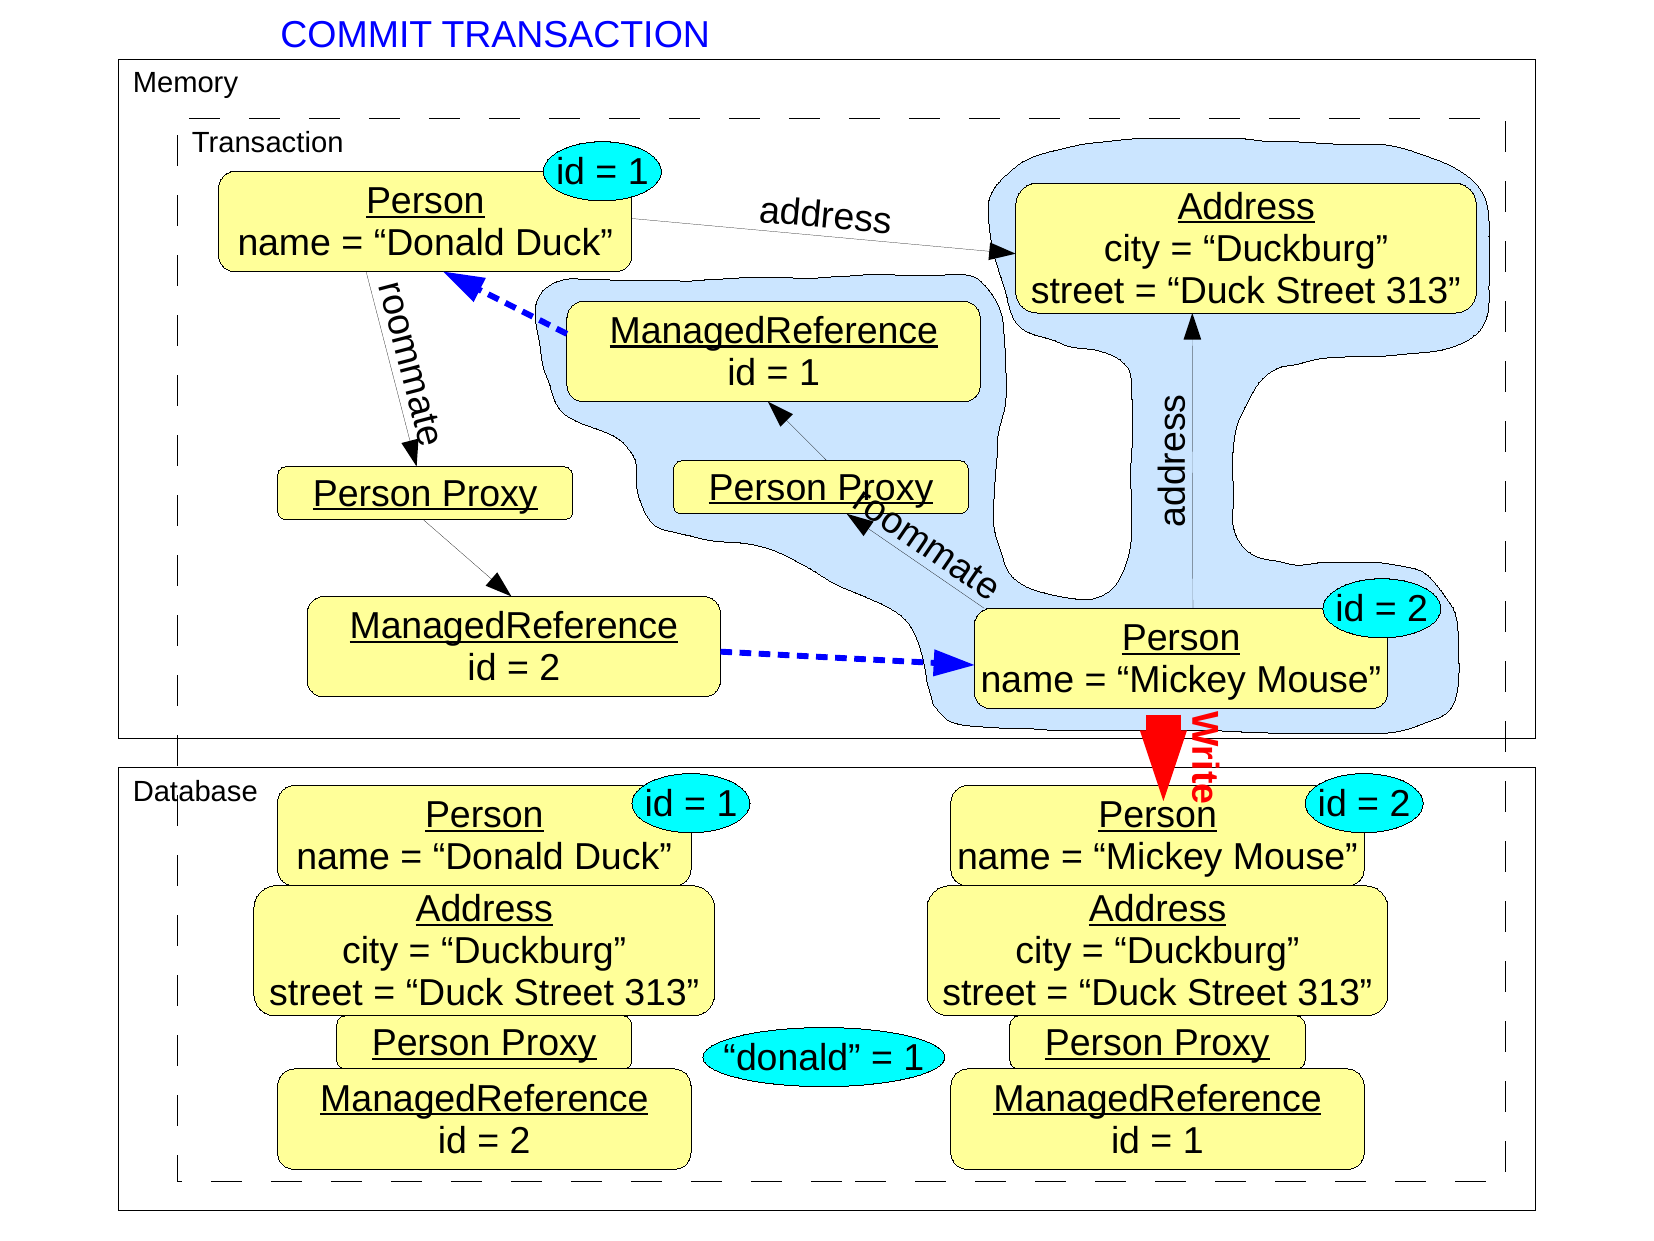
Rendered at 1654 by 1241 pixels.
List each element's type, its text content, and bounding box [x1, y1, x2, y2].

text_box Address city = “Duckburg” street = “Duck Street 313” [253, 885, 715, 1016]
text_box Memory [118, 59, 1536, 739]
text_box ManagedReference id = 1 [950, 1068, 1365, 1170]
text_box Transaction [177, 118, 1506, 1182]
text_box id = 2 [1305, 773, 1424, 833]
text_box Person Proxy [336, 1015, 632, 1069]
text_box Person Proxy [1009, 1015, 1306, 1069]
text_box Person Proxy [673, 460, 969, 514]
text_box id = 1 [543, 141, 662, 201]
text_box ManagedReference id = 2 [277, 1068, 692, 1170]
text_box Address city = “Duckburg” street = “Duck Street 313” [1015, 183, 1477, 314]
text_box Person name = “Donald Duck” [277, 785, 692, 885]
text_box Person name = “Donald Duck” [218, 171, 632, 272]
text_box id = 1 [631, 773, 751, 833]
text_box ManagedReference id = 1 [566, 301, 981, 402]
text_box id = 2 [1322, 578, 1441, 638]
text_box Person name = “Mickey Mouse” [950, 785, 1365, 885]
text_box “donald” = 1 [702, 1027, 945, 1087]
text_box Address city = “Duckburg” street = “Duck Street 313” [927, 885, 1388, 1016]
text_box COMMIT TRANSACTION [265, 6, 1536, 64]
text_box Person name = “Mickey Mouse” [974, 608, 1388, 709]
text_box ManagedReference id = 2 [307, 596, 721, 697]
text_box Person Proxy [277, 466, 573, 520]
text_box Database [118, 767, 1536, 1211]
